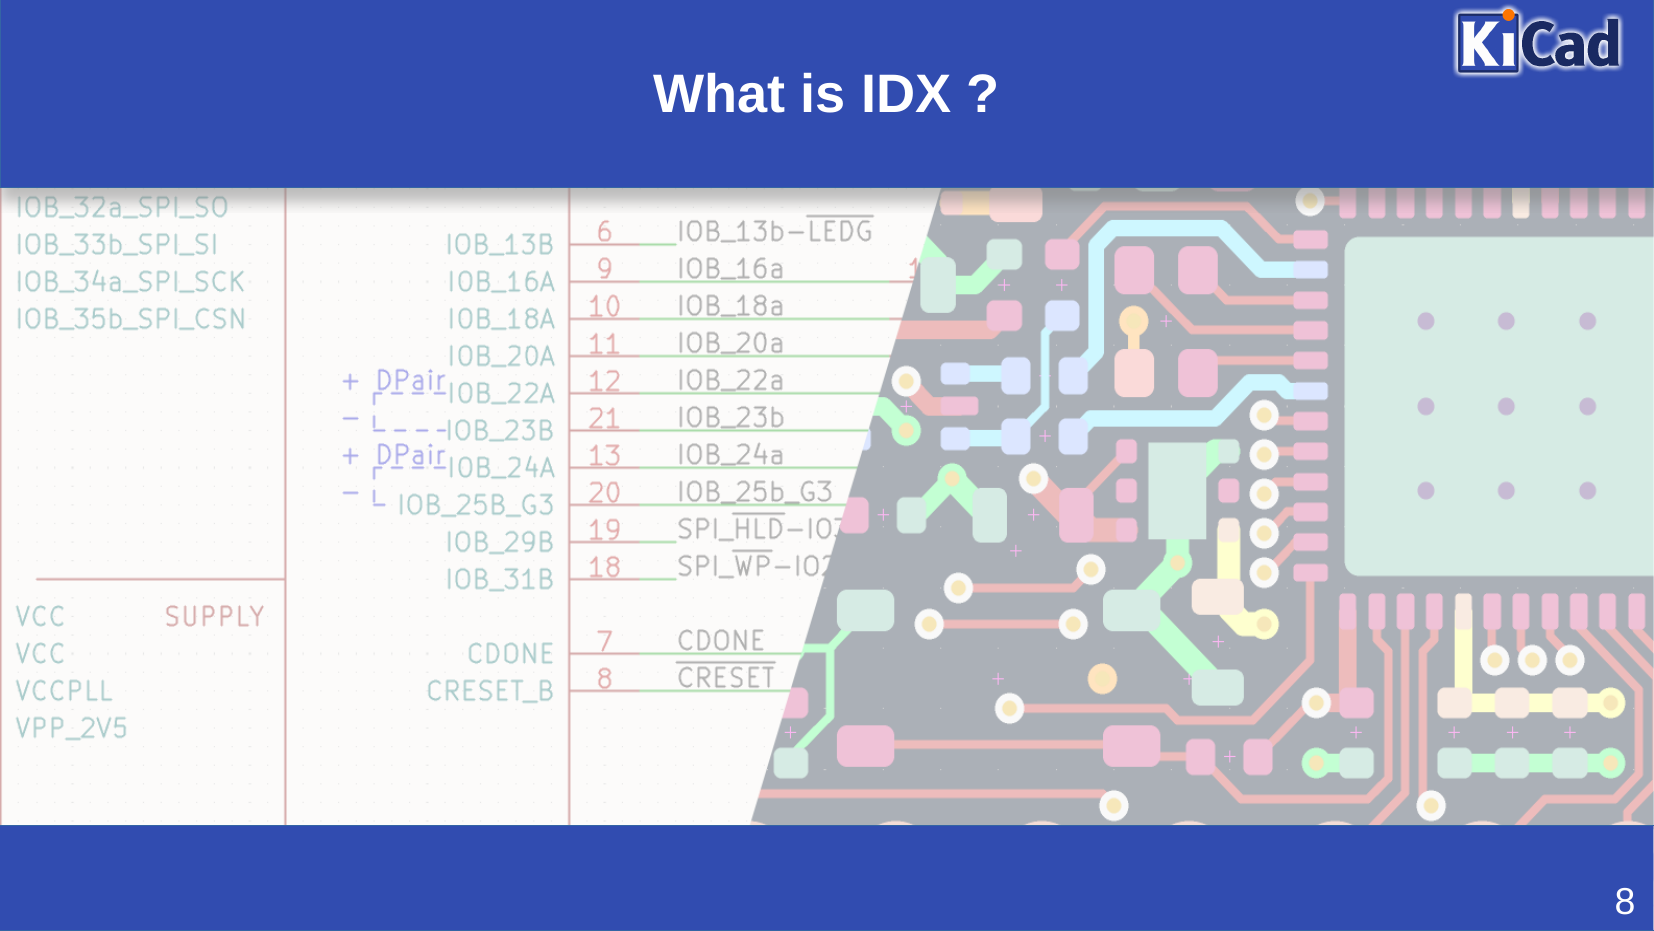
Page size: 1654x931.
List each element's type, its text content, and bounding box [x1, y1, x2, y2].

picture [0, 188, 1654, 825]
text_box What is IDX ? [0, 0, 1654, 188]
table_header [578, 848, 1101, 905]
table_header [1101, 848, 1624, 905]
table_header [55, 848, 578, 905]
text_box [0, 825, 1654, 931]
text_box <number> [1387, 873, 1651, 931]
text_box [1162, 188, 1651, 226]
picture [1412, 0, 1654, 92]
